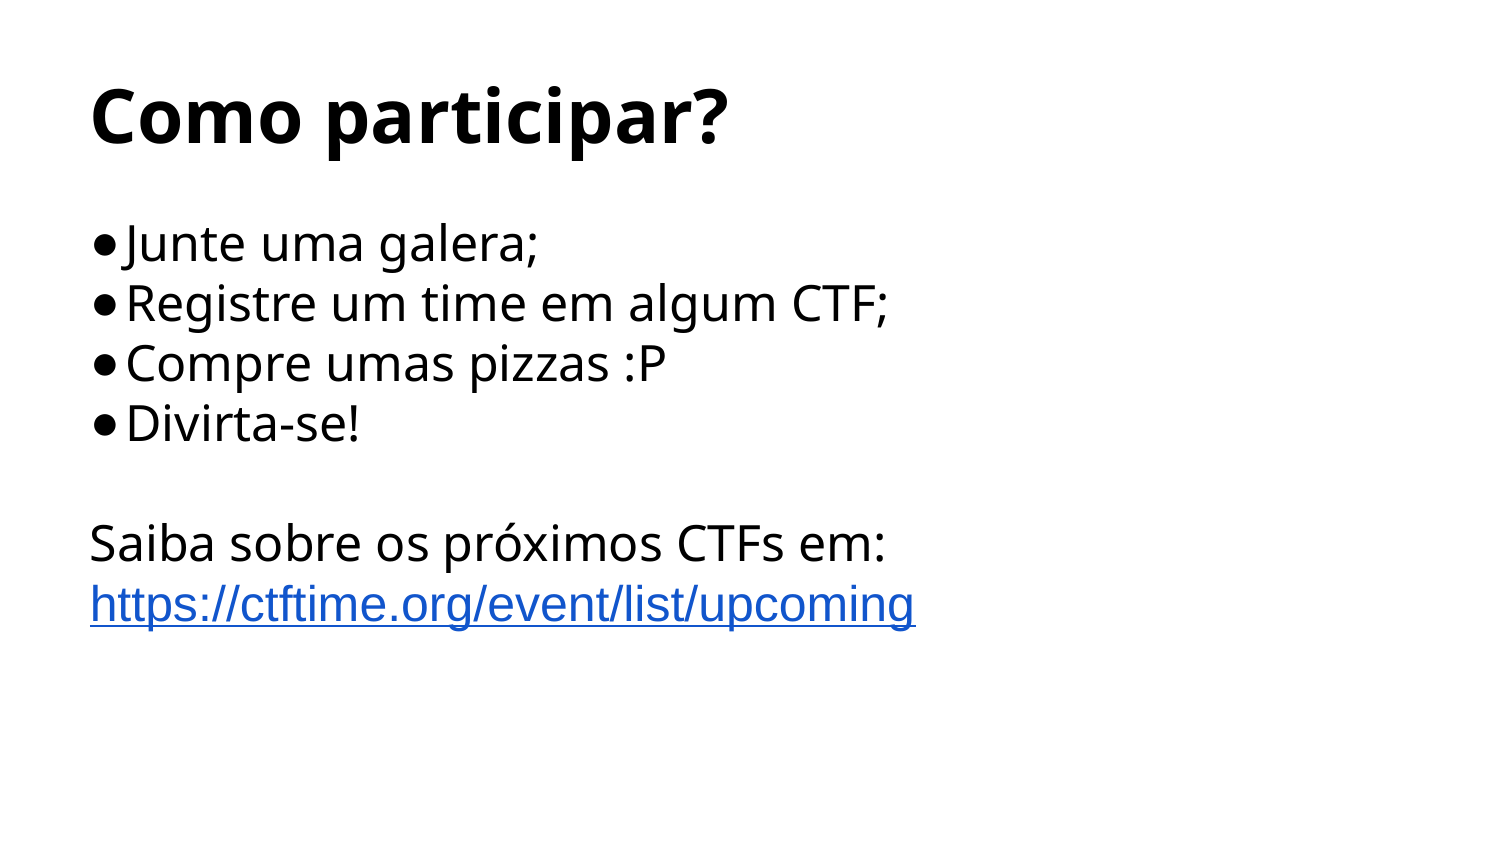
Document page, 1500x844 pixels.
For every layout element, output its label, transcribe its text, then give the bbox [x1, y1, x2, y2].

text_box Como participar? [75, 33, 1425, 174]
text_box Junte uma galera; Registre um time em algum CTF; Compre umas pizzas :P Divirta-se! Saiba sobre os próximos CTFs em: https://ctftime.org/event/list/upcoming [75, 196, 1425, 808]
